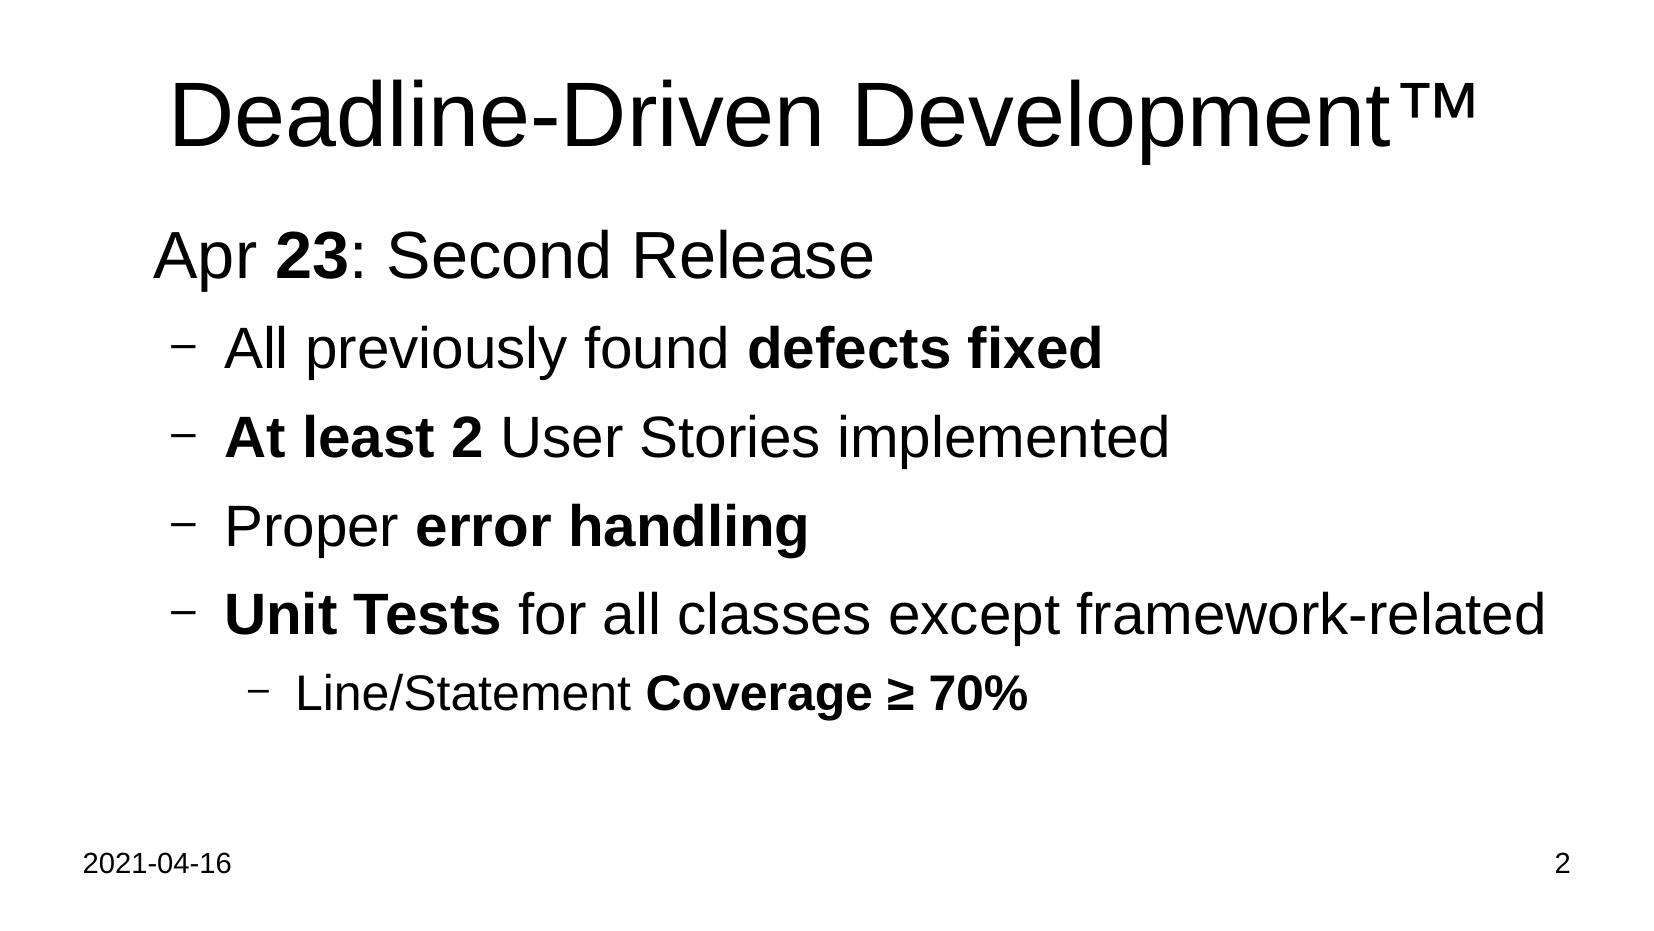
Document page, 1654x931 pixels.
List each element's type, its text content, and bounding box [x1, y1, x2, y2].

title Deadline-Driven Development™ [82, 37, 1571, 193]
list Apr 23: Second Release All previously found defects fixed At least 2 User Stories implemented Proper error handling Unit Tests for all classes except framework-related Line/Statement Coverage ≥ 70% [82, 217, 1571, 758]
